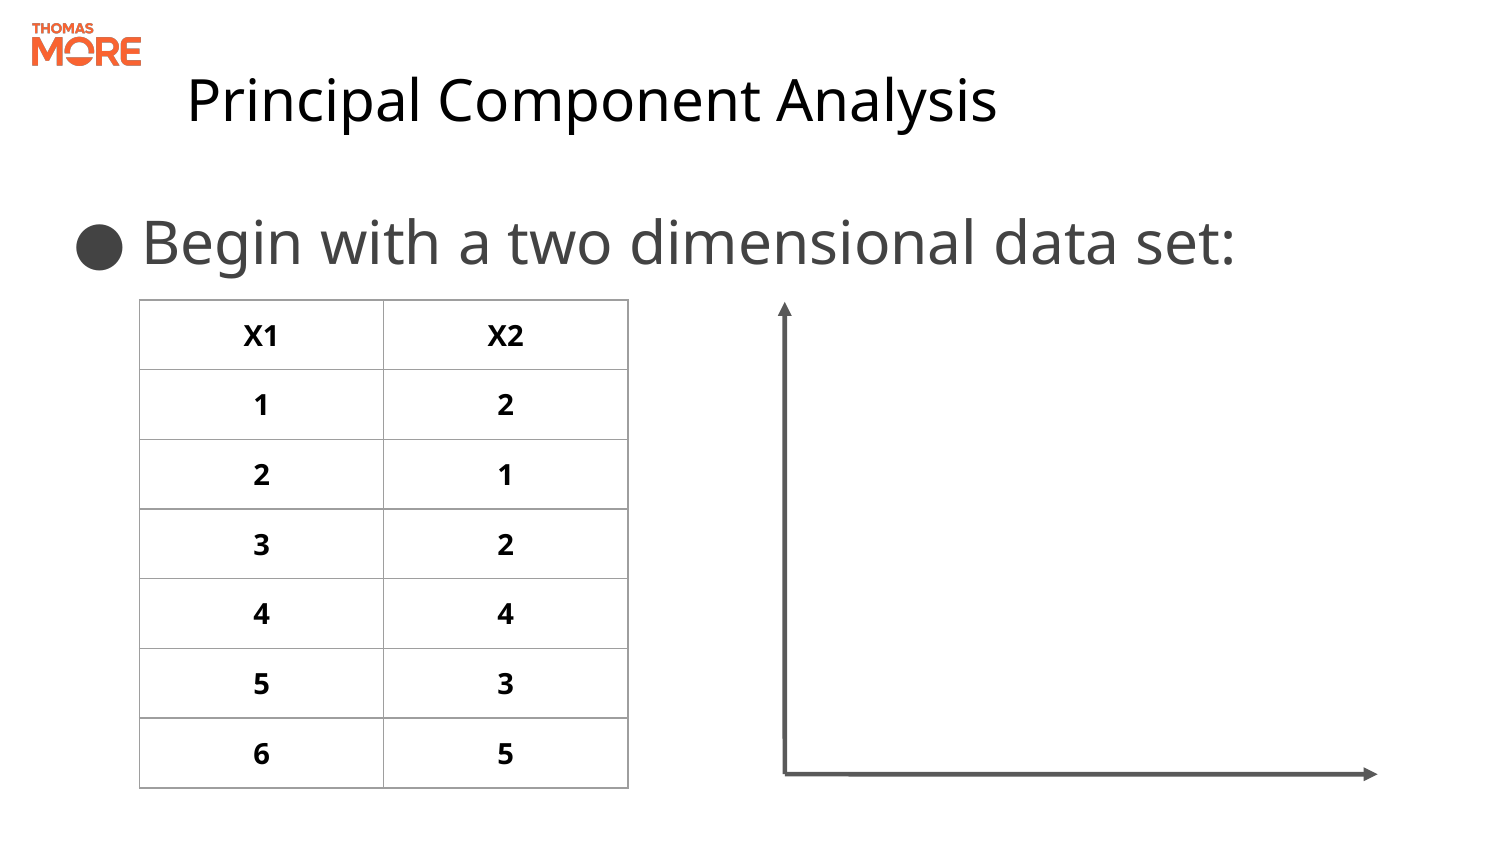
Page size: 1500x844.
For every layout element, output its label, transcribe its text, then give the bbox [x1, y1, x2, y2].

table_cell 2 [384, 510, 627, 578]
table_cell 2 [140, 440, 383, 508]
table_cell 2 [384, 370, 627, 439]
title Principal Component Analysis [171, 48, 1449, 143]
table_cell 3 [140, 510, 383, 578]
table_cell 6 [140, 719, 383, 787]
table_header X1 [140, 301, 383, 369]
list Begin with a two dimensional data set: [51, 189, 1476, 750]
table_cell 3 [384, 649, 627, 717]
table_header X2 [384, 301, 627, 369]
table_cell 4 [384, 579, 627, 648]
table_cell 5 [140, 649, 383, 717]
table_cell 1 [140, 370, 383, 439]
table_cell 5 [384, 719, 627, 787]
picture [22, 13, 151, 76]
table_cell 4 [140, 579, 383, 648]
table_cell 1 [384, 440, 627, 508]
